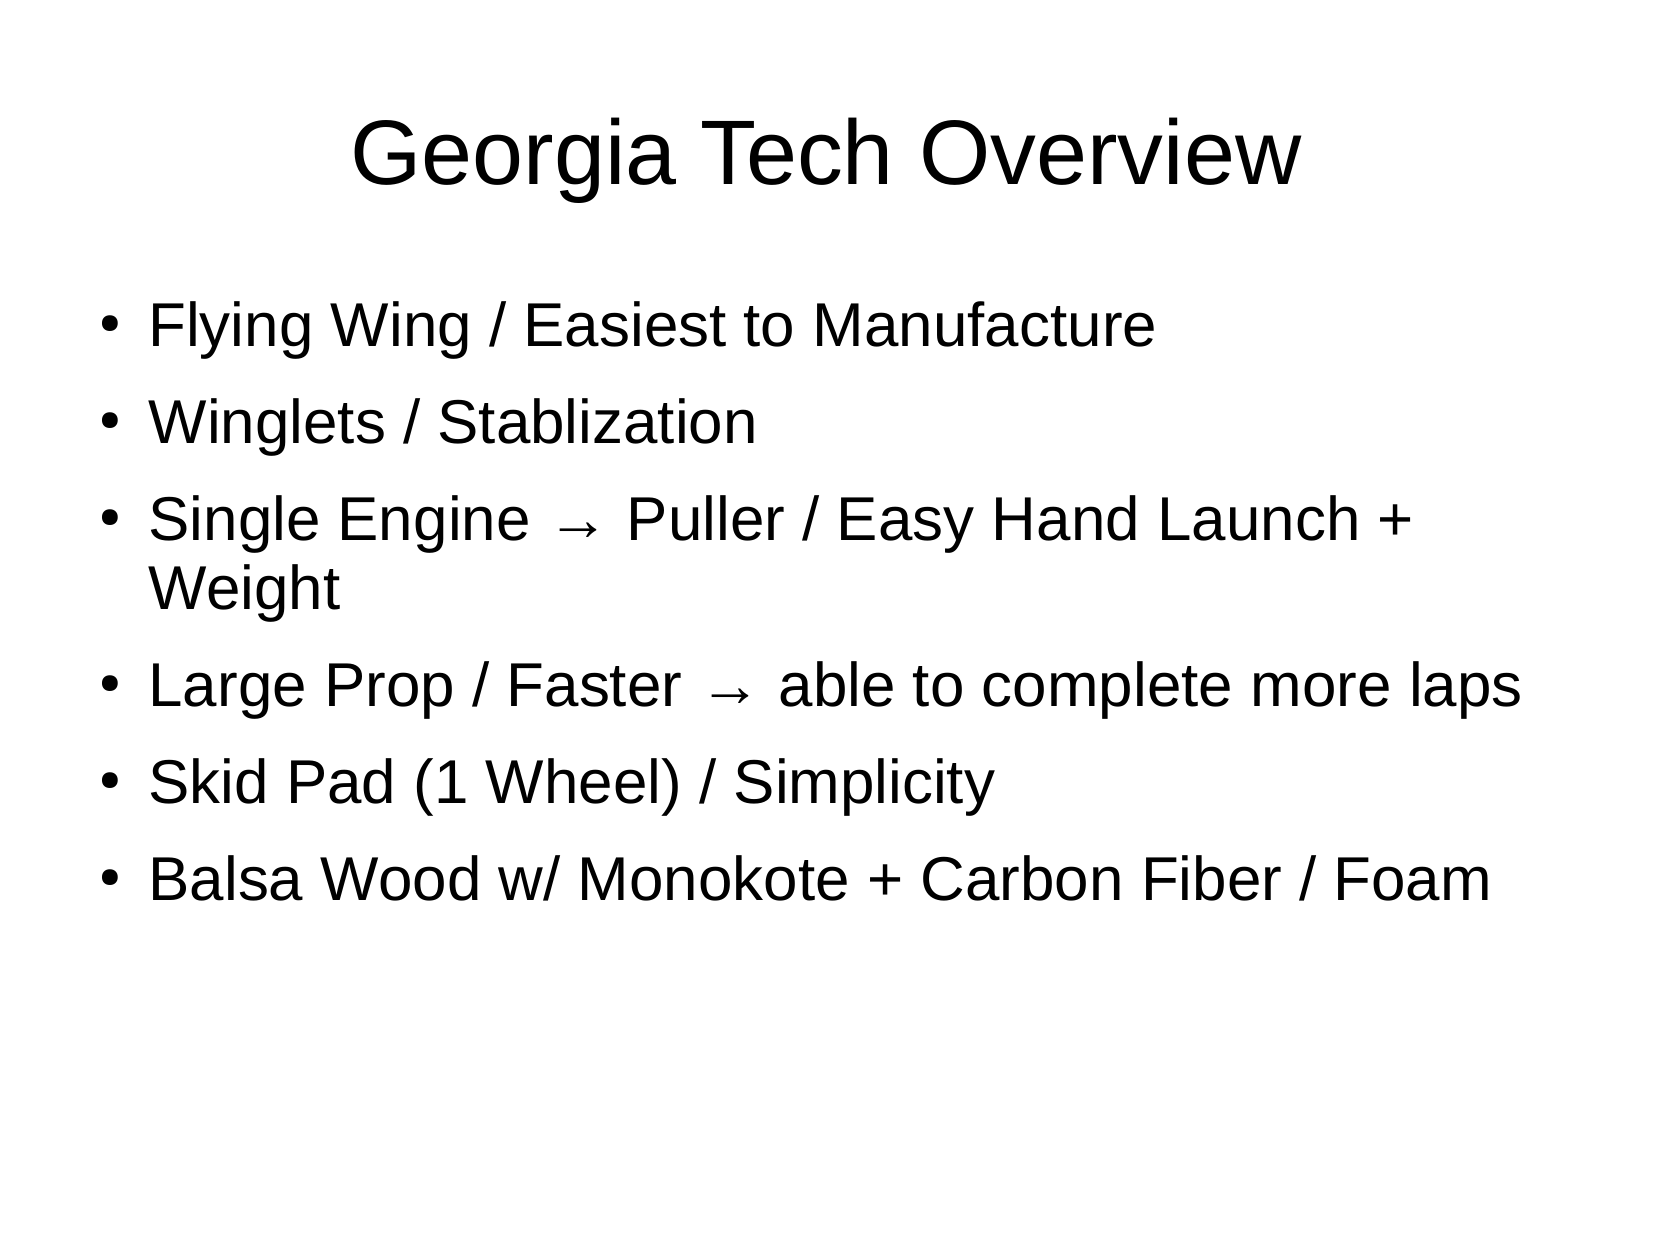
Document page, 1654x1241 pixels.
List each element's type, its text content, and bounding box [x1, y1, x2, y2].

title Georgia Tech Overview [82, 49, 1571, 257]
list Flying Wing / Easiest to Manufacture Winglets / Stablization Single Engine → Puller / Easy Hand Launch + Weight Large Prop / Faster → able to complete more laps Skid Pad (1 Wheel) / Simplicity Balsa Wood w/ Monokote + Carbon Fiber / Foam [82, 290, 1538, 1010]
